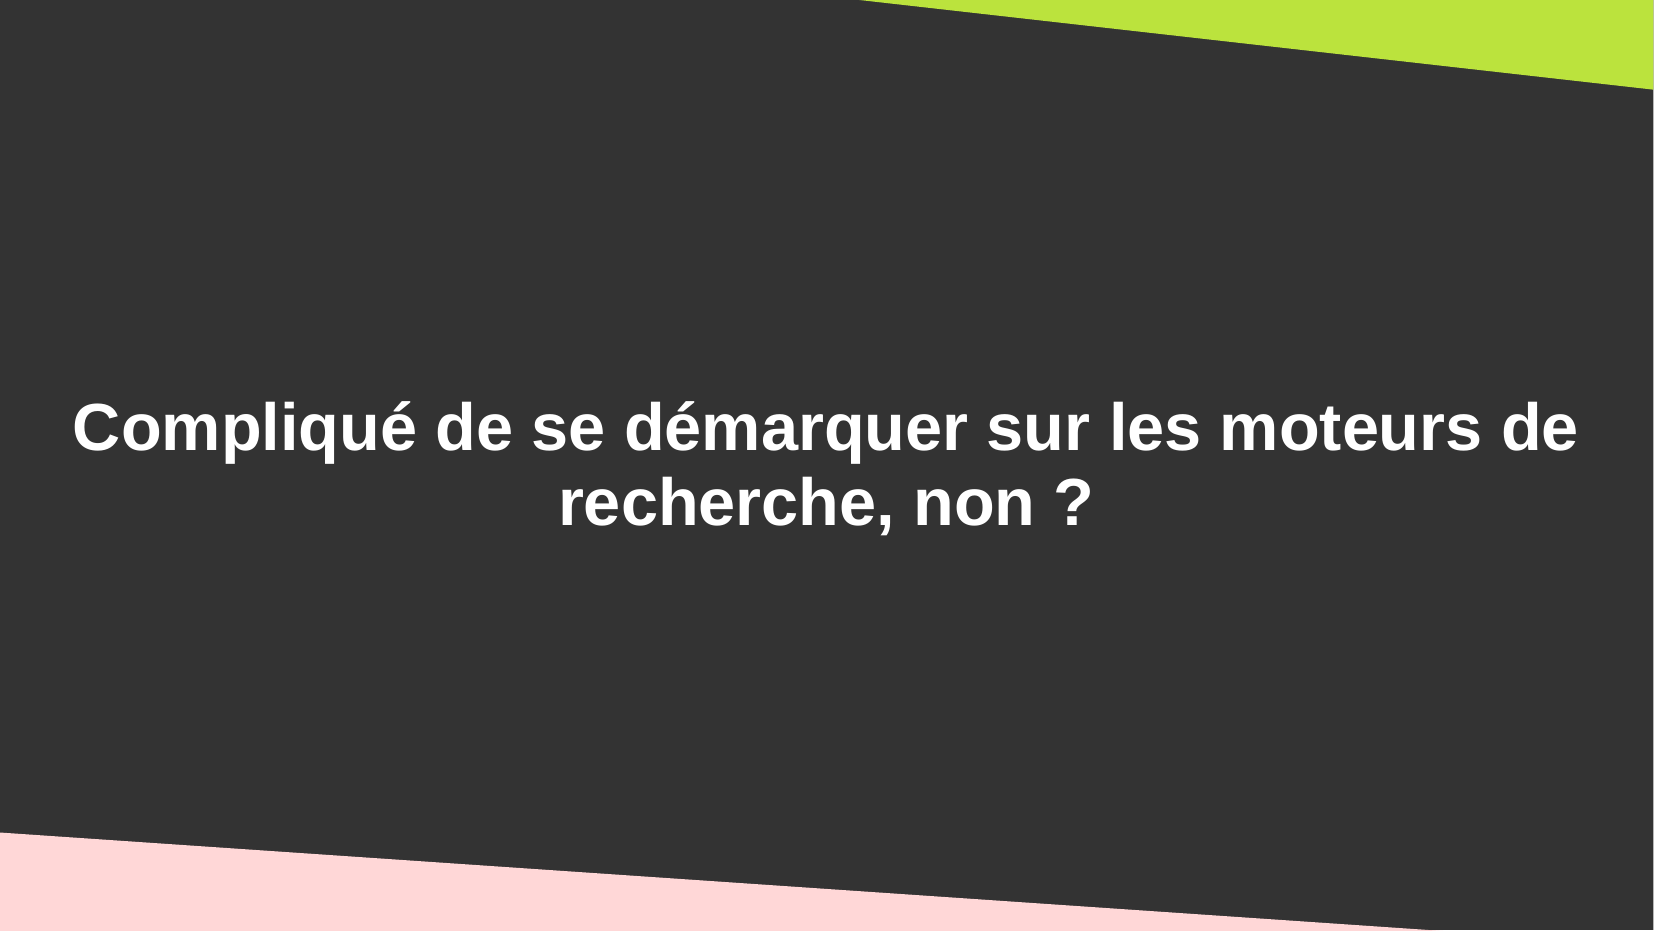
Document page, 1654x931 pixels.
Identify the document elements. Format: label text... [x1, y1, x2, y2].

text_box [0, 832, 1444, 931]
title Compliqué de se démarquer sur les moteurs de recherche, non ? [31, 390, 1622, 540]
text_box [859, 0, 1654, 90]
